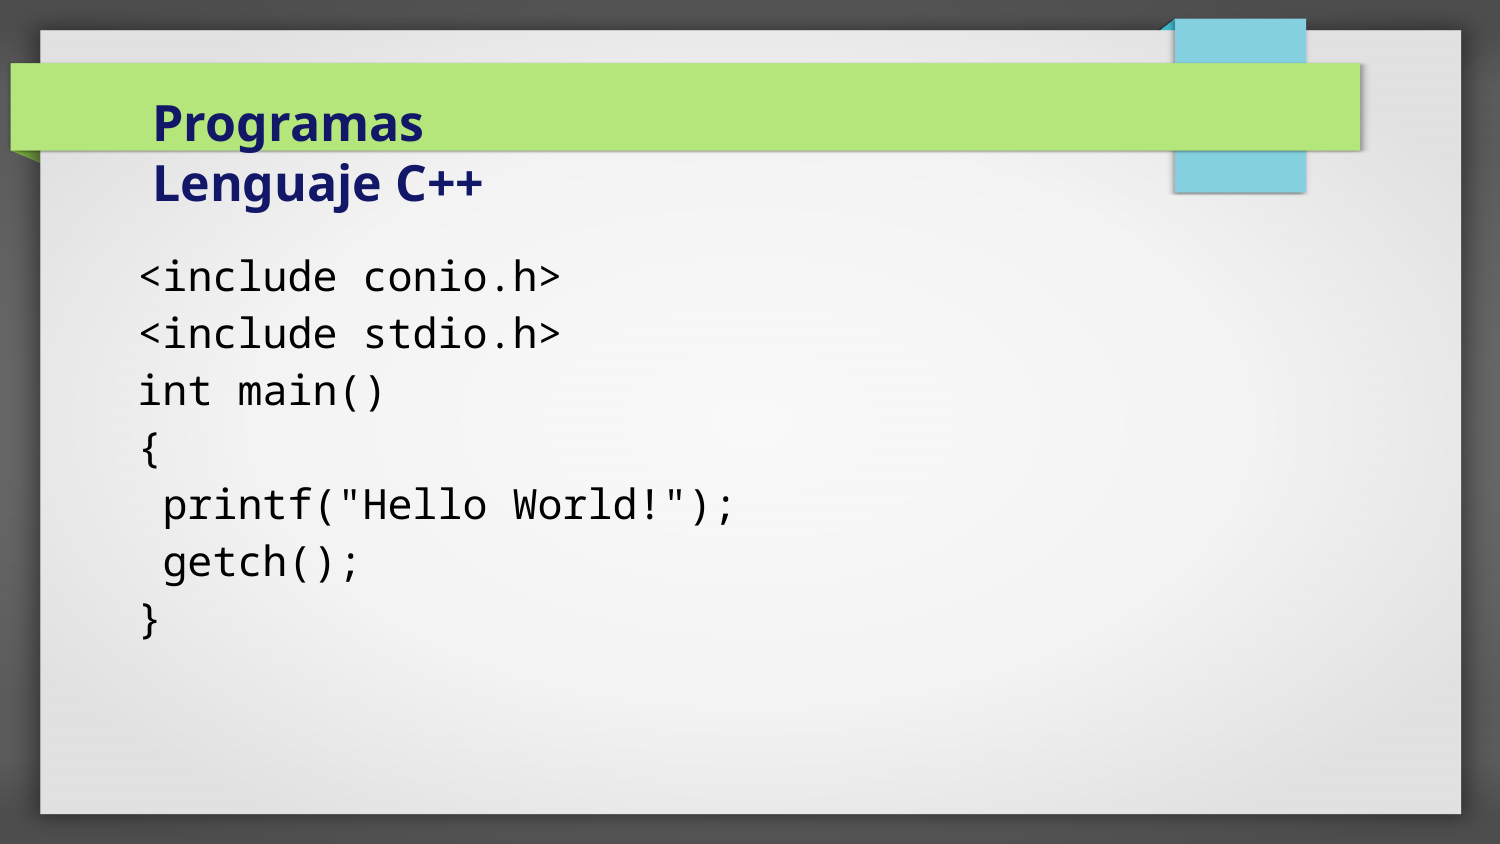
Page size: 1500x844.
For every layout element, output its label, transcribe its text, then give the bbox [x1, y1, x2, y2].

title Programas Lenguaje C++ [137, 146, 1011, 227]
list <include conio.h> <include stdio.h> int main() { printf("Hello World!"); getch(); } [137, 246, 1011, 590]
picture [0, 0, 1500, 844]
